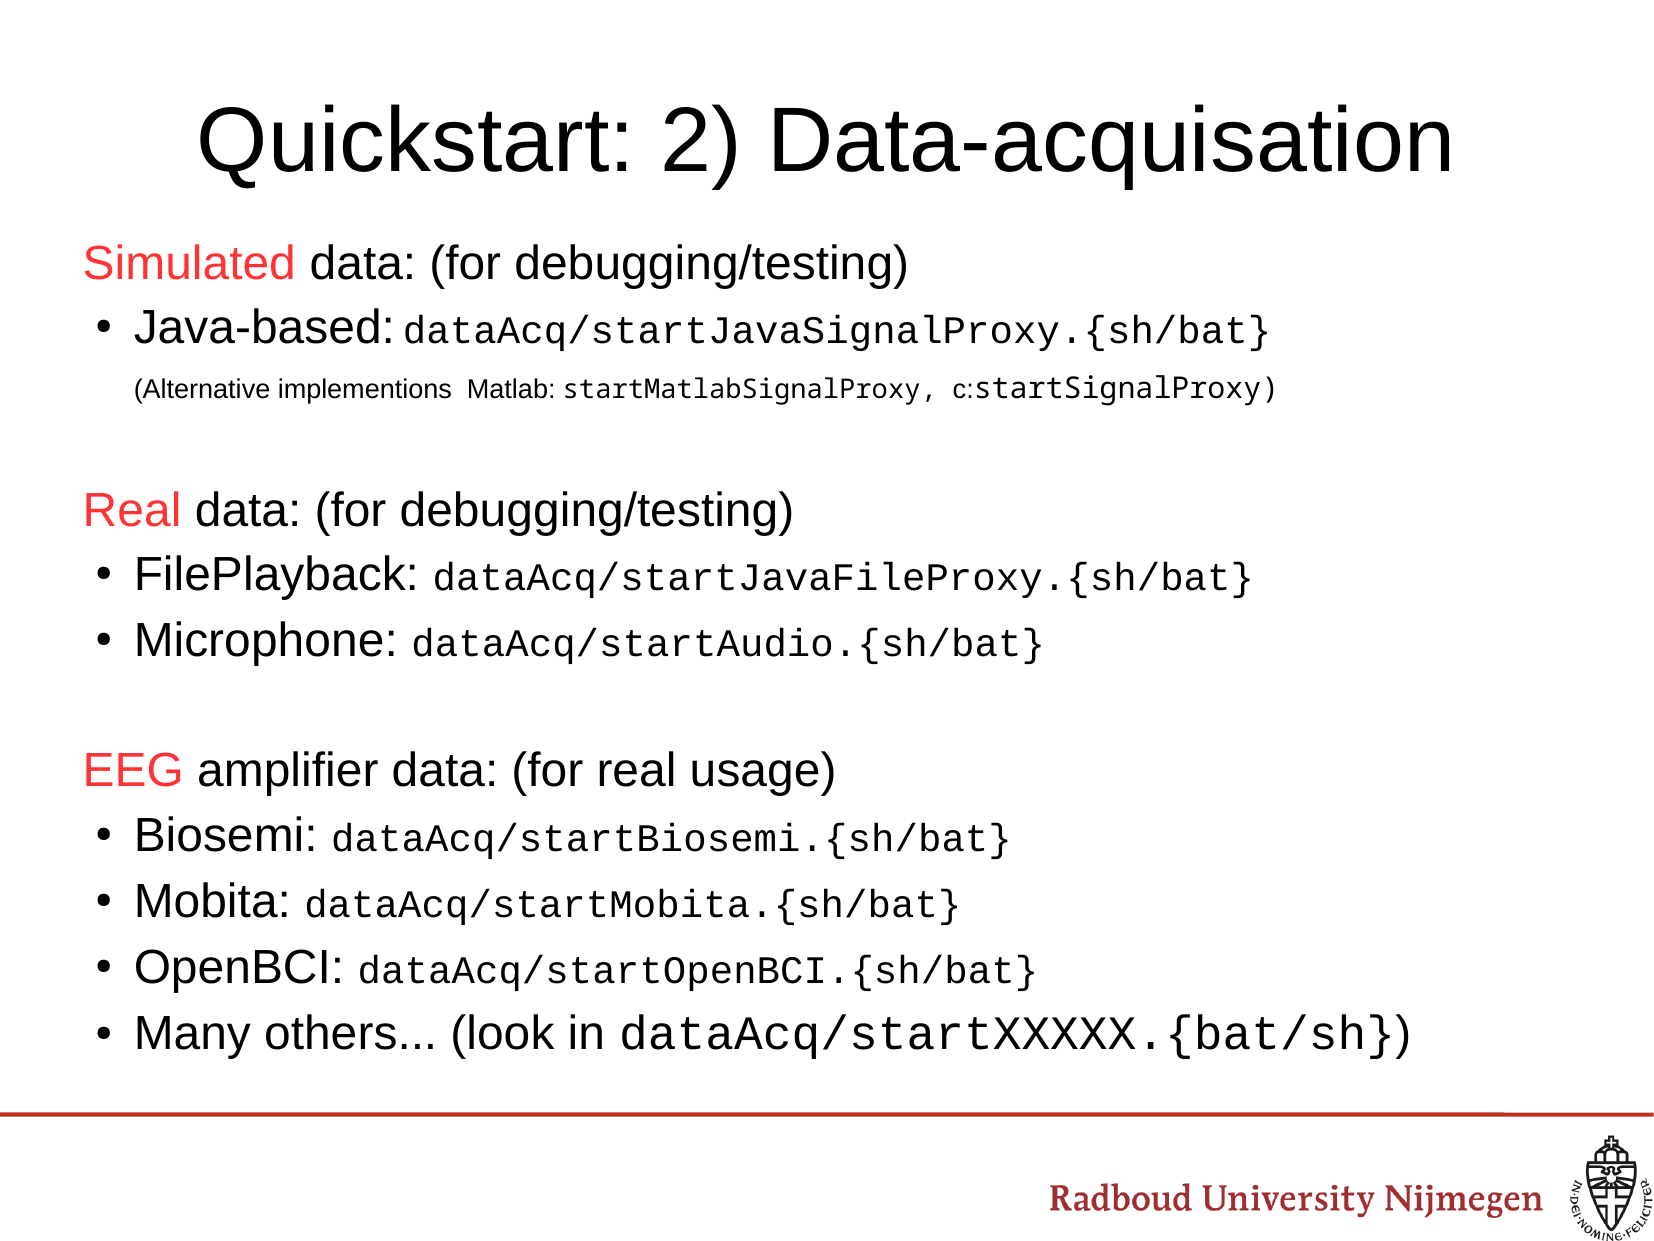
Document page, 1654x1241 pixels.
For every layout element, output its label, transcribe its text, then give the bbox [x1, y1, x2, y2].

list Simulated data: (for debugging/testing) Java-based: dataAcq/startJavaSignalProxy.{sh/bat} (Alternative implementions Matlab: startMatlabSignalProxy, c:startSignalProxy) Real data: (for debugging/testing) FilePlayback: dataAcq/startJavaFileProxy.{sh/bat} Microphone: dataAcq/startAudio.{sh/bat} EEG amplifier data: (for real usage) Biosemi: dataAcq/startBiosemi.{sh/bat} Mobita: dataAcq/startMobita.{sh/bat} OpenBCI: dataAcq/startOpenBCI.{sh/bat} Many others... (look in dataAcq/startXXXXX.{bat/sh}) [82, 235, 1571, 1074]
picture [1050, 1134, 1654, 1241]
title Quickstart: 2) Data-acquisation [82, 49, 1571, 230]
